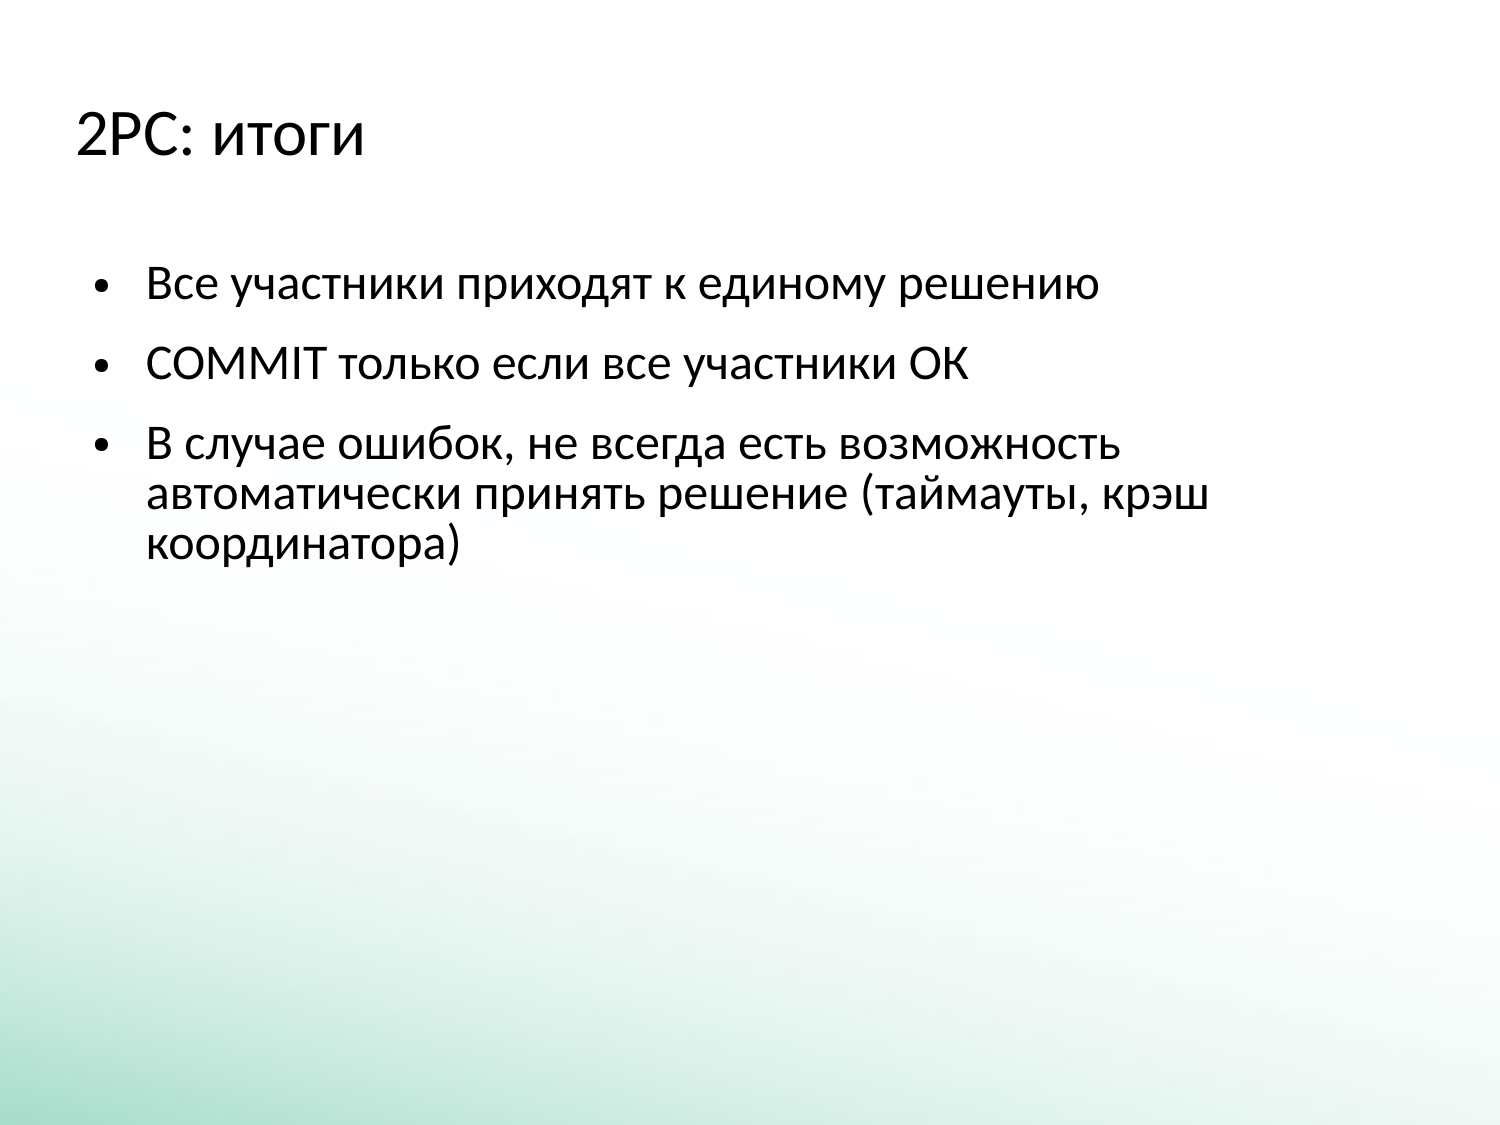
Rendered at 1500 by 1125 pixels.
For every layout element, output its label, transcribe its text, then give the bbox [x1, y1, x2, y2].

picture [0, 0, 1500, 1125]
title 2PC: итоги [75, 45, 1425, 233]
list Все участники приходят к единому решению COMMIT только если все участники ОК В случае ошибок, не всегда есть возможность автоматически принять решение (таймауты, крэш координатора) [75, 262, 1425, 1005]
